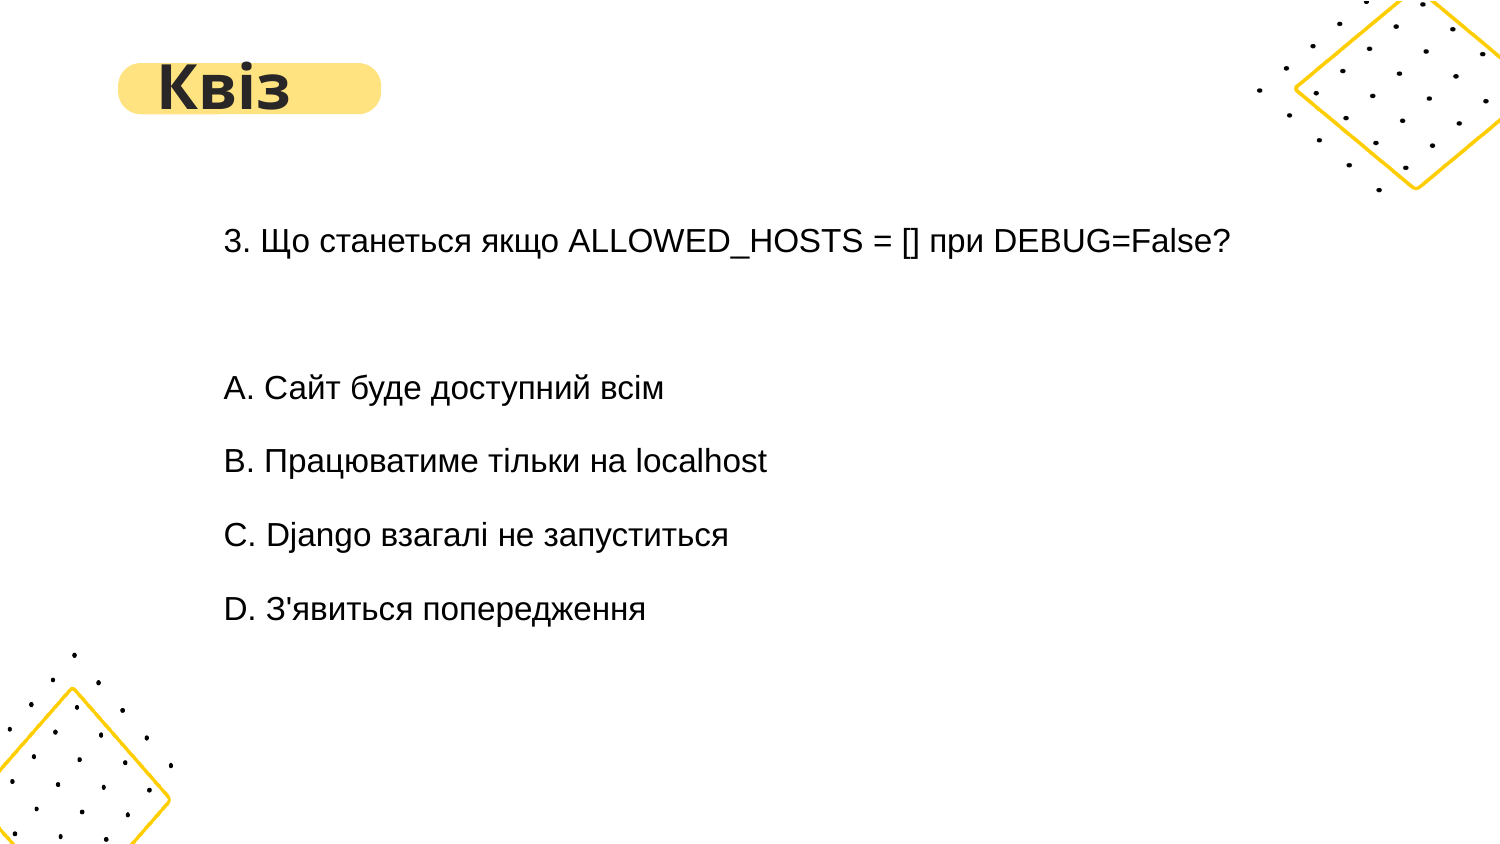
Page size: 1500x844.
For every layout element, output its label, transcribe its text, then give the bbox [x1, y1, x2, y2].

picture [1227, 1, 1500, 239]
text_box [0, 590, 321, 844]
text_box 3. Що станеться якщо ALLOWED_HOSTS = [] при DEBUG=False? A. Сайт буде доступний всім B. Працюватиме тільки на localhost C. Django взагалі не запуститься D. З'явиться попередження [179, 211, 1449, 580]
text_box Квіз [118, 43, 384, 119]
